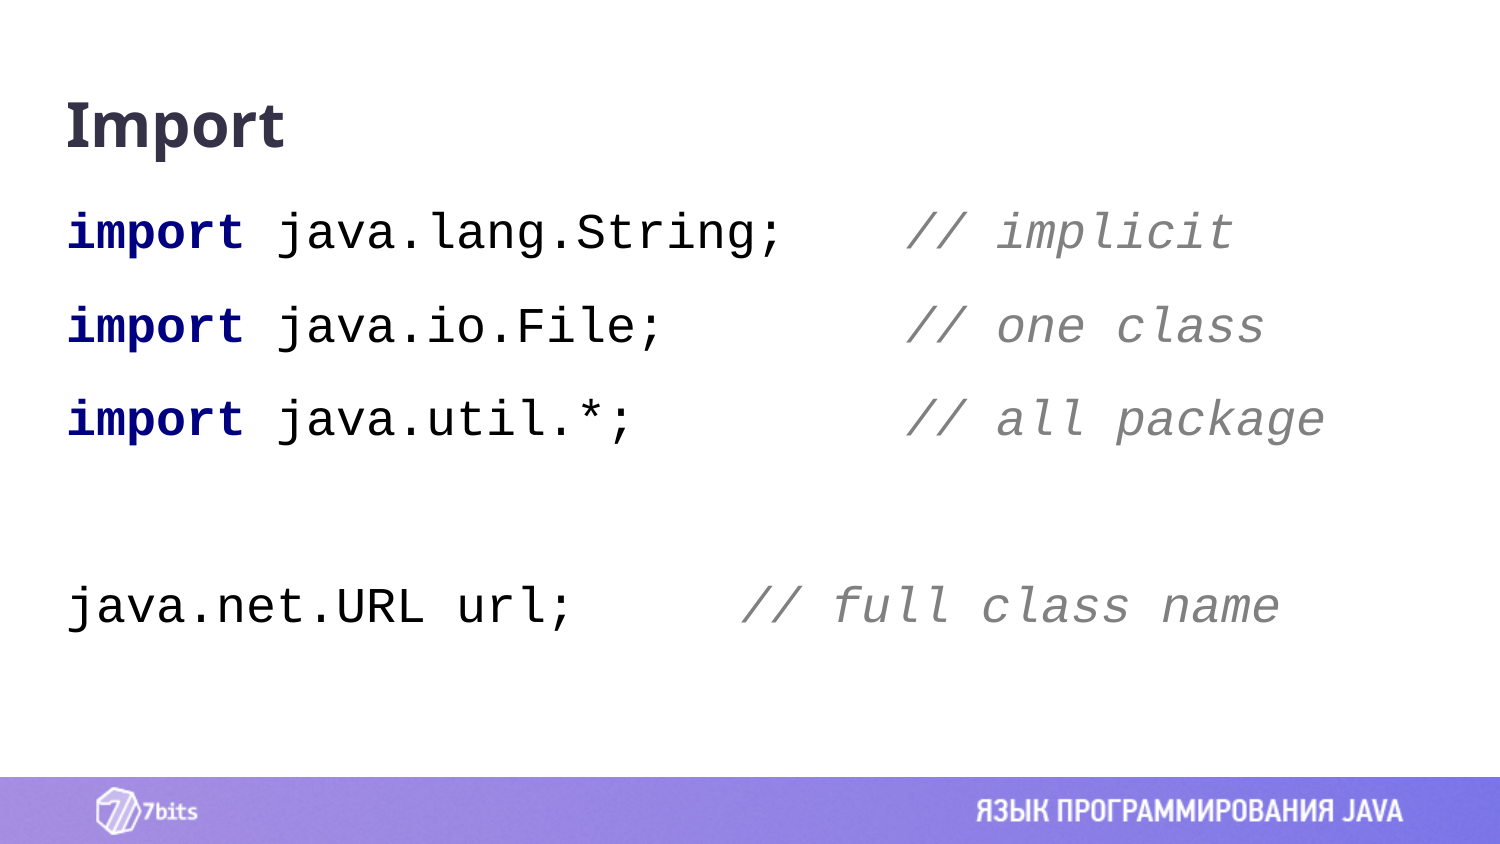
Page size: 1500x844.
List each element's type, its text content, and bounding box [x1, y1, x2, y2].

title Import [51, 69, 1449, 164]
picture [0, 777, 1500, 844]
list import java.lang.String; // implicit import java.io.File; // one class import java.util.*; // all package java.net.URL url; // full class name [51, 184, 1449, 745]
